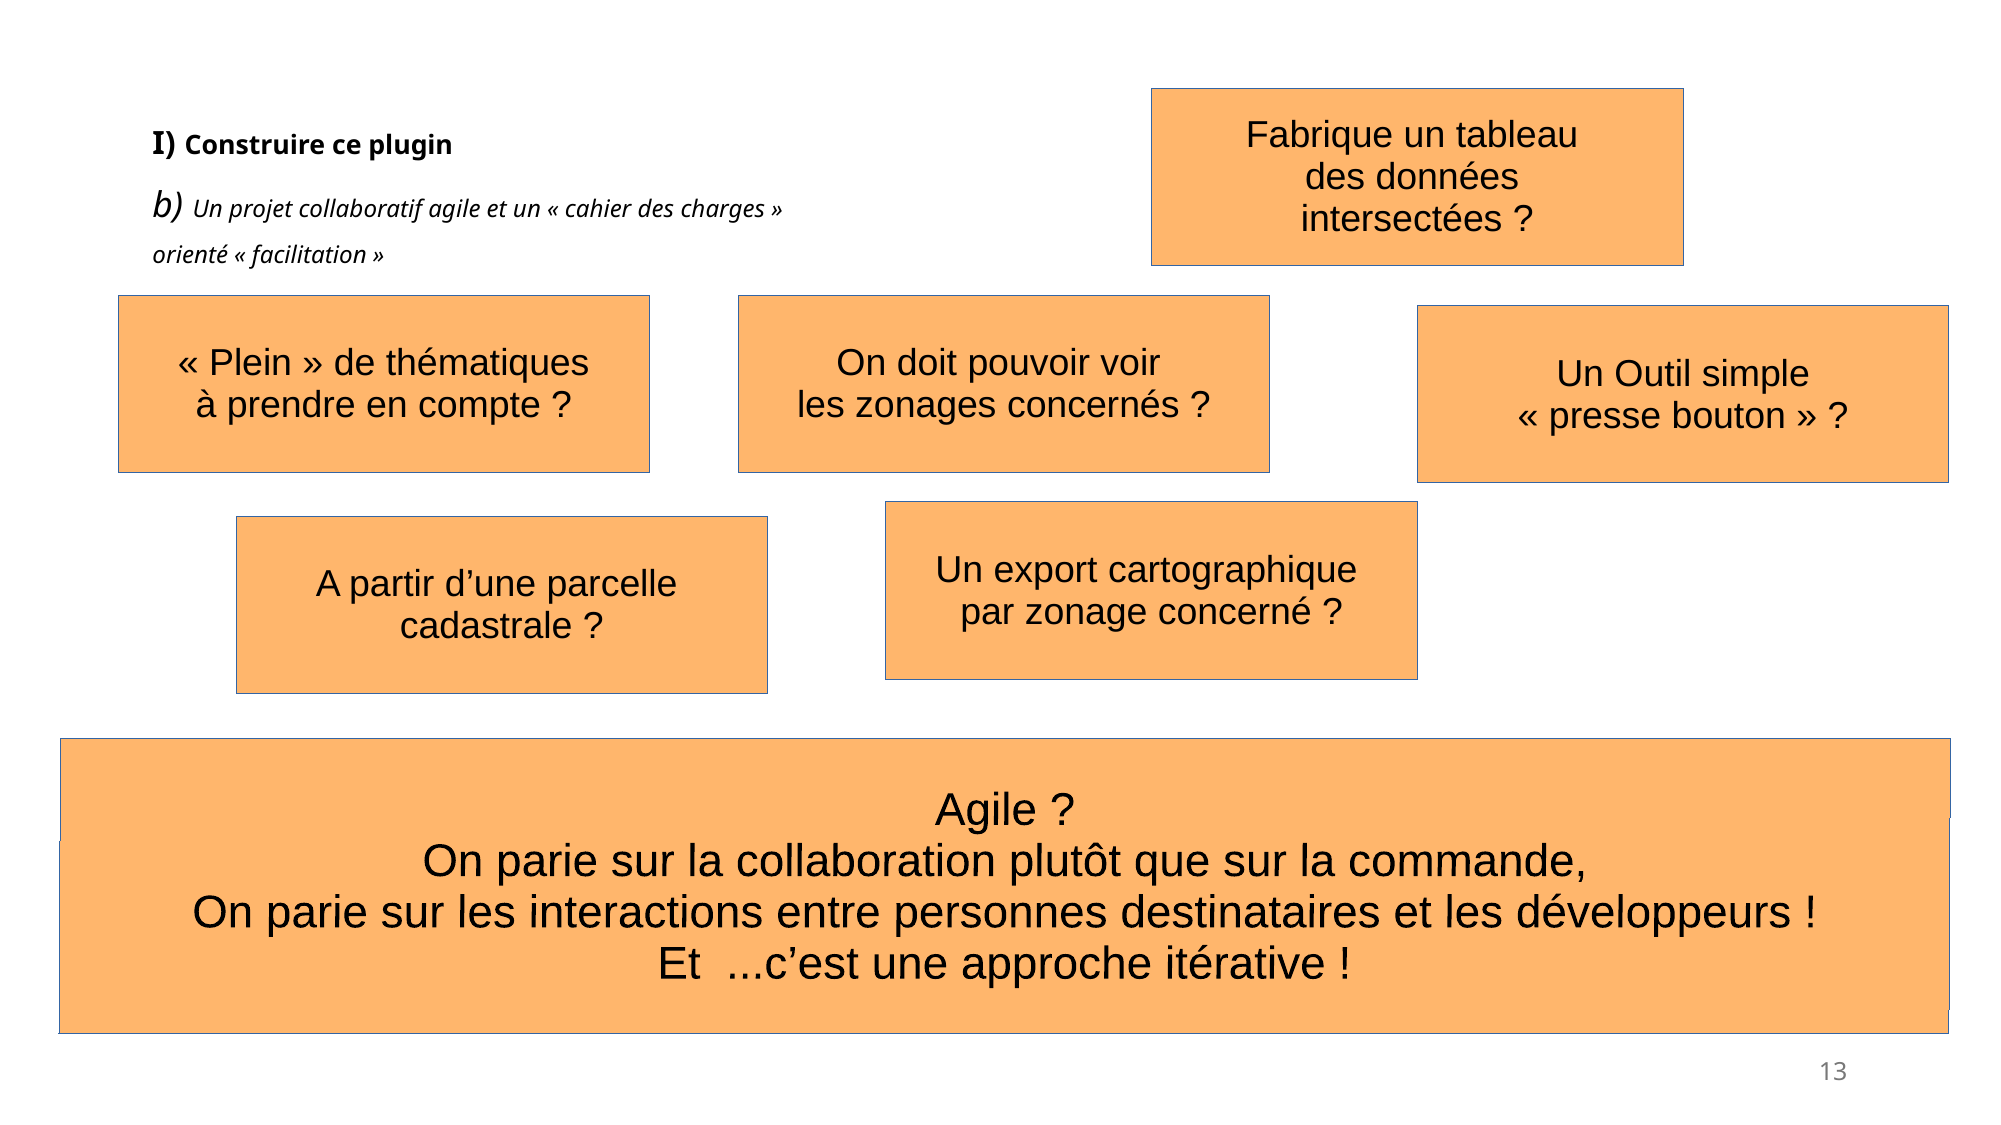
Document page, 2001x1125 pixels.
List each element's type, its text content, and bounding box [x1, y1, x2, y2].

title I) Construire ce plugin b) Un projet collaboratif agile et un « cahier des charges » orienté « facilitation » [137, 88, 1863, 306]
text_box On doit pouvoir voir les zonages concernés ? [738, 295, 1270, 473]
text_box Agile ? On parie sur la collaboration plutôt que sur la commande, On parie sur les interactions entre personnes destinataires et les développeurs ! Et ...c’est une approche itérative ! [58, 738, 1951, 1034]
slide_number <numéro> [1412, 1042, 1863, 1103]
text_box Un export cartographique par zonage concerné ? [885, 501, 1418, 680]
text_box Un Outil simple « presse bouton » ? [1417, 305, 1949, 483]
text_box A partir d’une parcelle cadastrale ? [236, 516, 768, 694]
text_box « Plein » de thématiques à prendre en compte ? [118, 295, 650, 473]
text_box Fabrique un tableau des données intersectées ? [1151, 88, 1684, 266]
